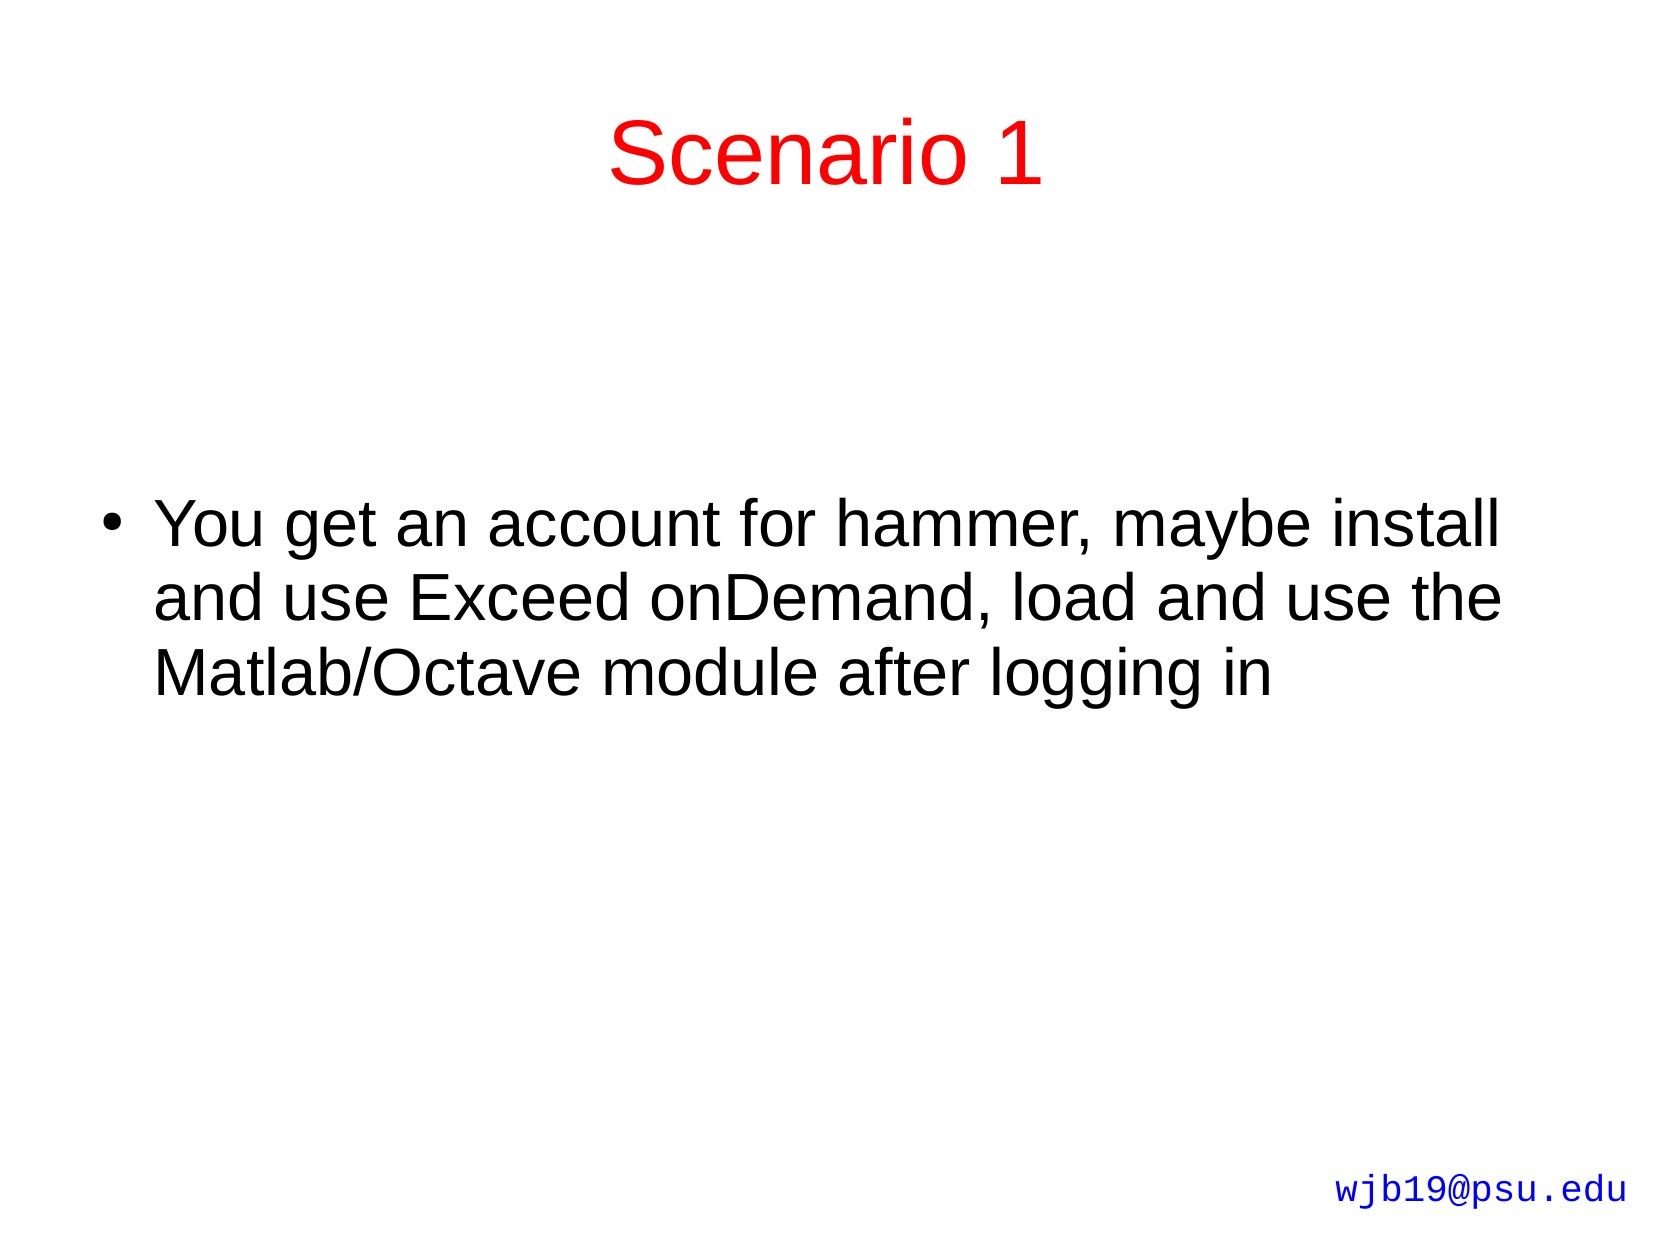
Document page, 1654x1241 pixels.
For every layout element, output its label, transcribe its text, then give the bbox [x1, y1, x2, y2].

list You get an account for hammer, maybe install and use Exceed onDemand, load and use the Matlab/Octave module after logging in [82, 290, 1538, 1010]
text_box wjb19@psu.edu [1320, 1162, 1643, 1220]
title Scenario 1 [82, 49, 1571, 257]
